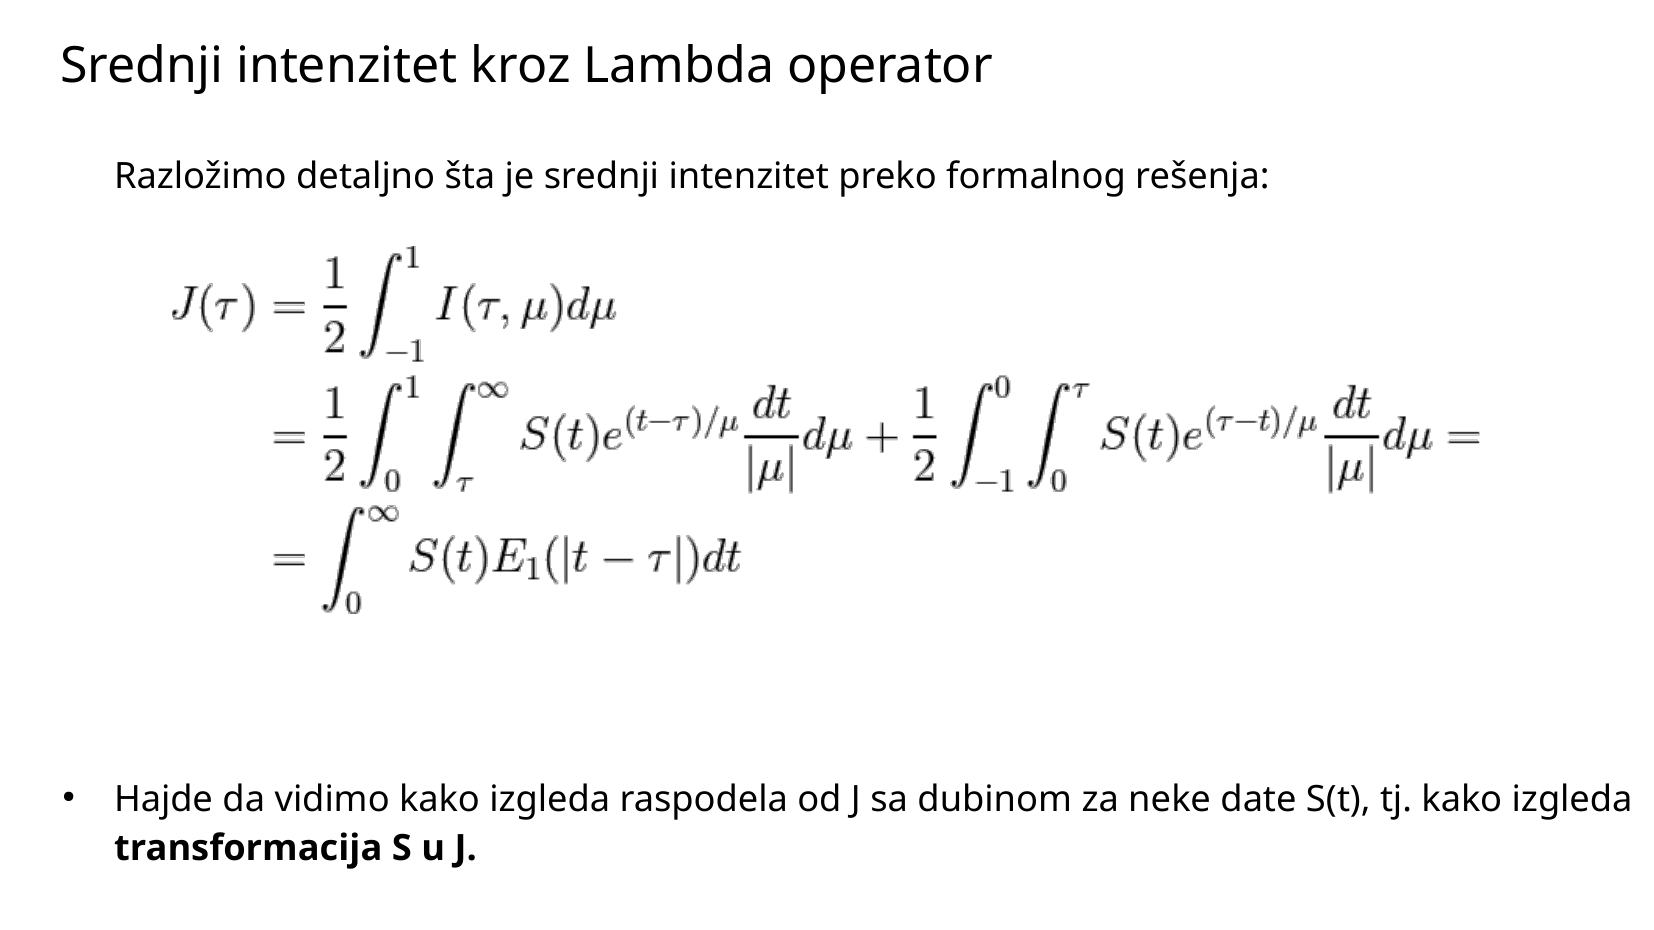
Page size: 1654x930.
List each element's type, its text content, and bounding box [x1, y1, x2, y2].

picture [172, 246, 1481, 614]
list Razložimo detaljno šta je srednji intenzitet preko formalnog rešenja: Hajde da vidimo kako izgleda raspodela od J sa dubinom za neke date S(t), tj. kako izgleda transformacija S u J. [45, 149, 1635, 880]
title Srednji intenzitet kroz Lambda operator [59, 13, 1648, 113]
